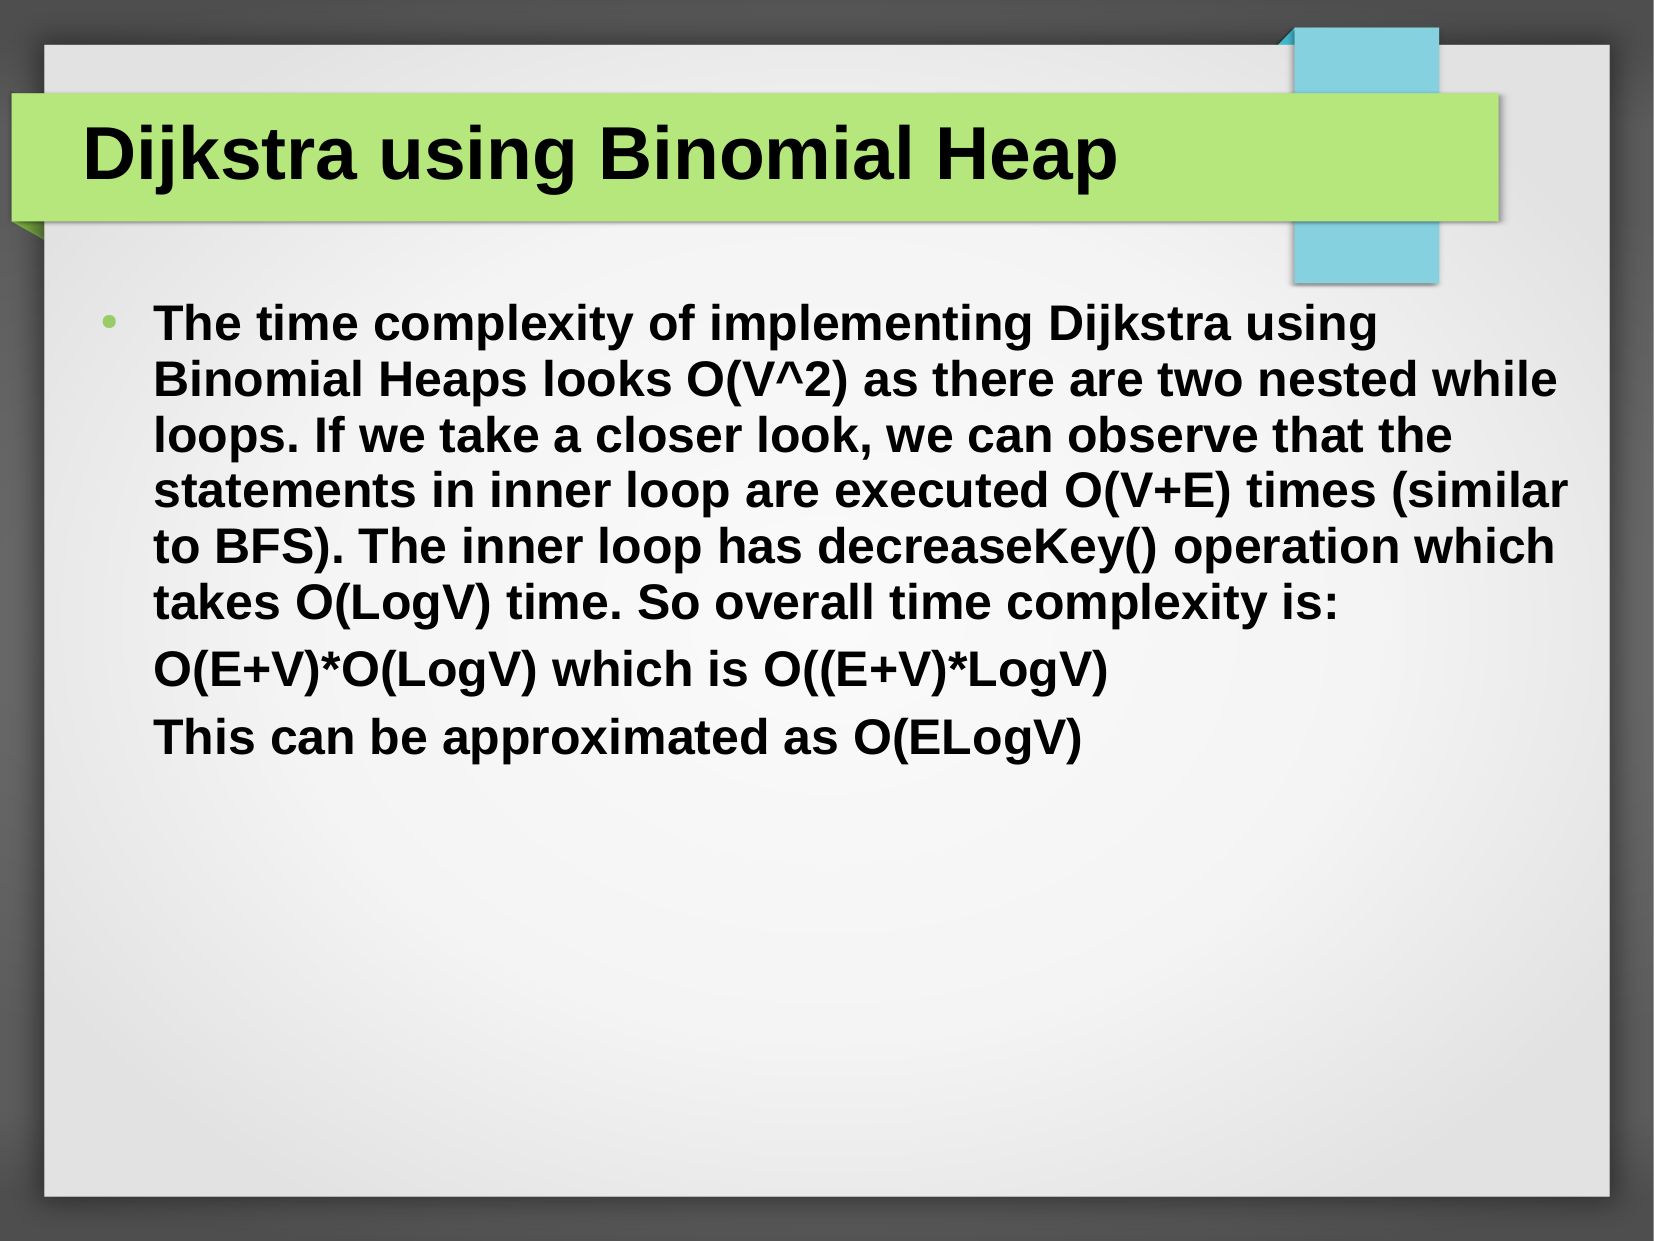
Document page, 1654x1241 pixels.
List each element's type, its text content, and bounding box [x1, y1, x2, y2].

title Dijkstra using Binomial Heap [82, 94, 1264, 213]
picture [0, 0, 1654, 1241]
list The time complexity of implementing Dijkstra using ​ Binomial Heaps​ looks O(V^2) as there are two nested while loops. If we take a closer look, we can observe that the statements in inner loop are executed O(V+E) times (similar to BFS). The inner loop has decreaseKey()​ operation which takes O(LogV) time. So overall time complexity is: O(E+V)*O(LogV) which is O((E+V)*LogV) This can be approximated as O(ELogV) [82, 295, 1571, 1015]
